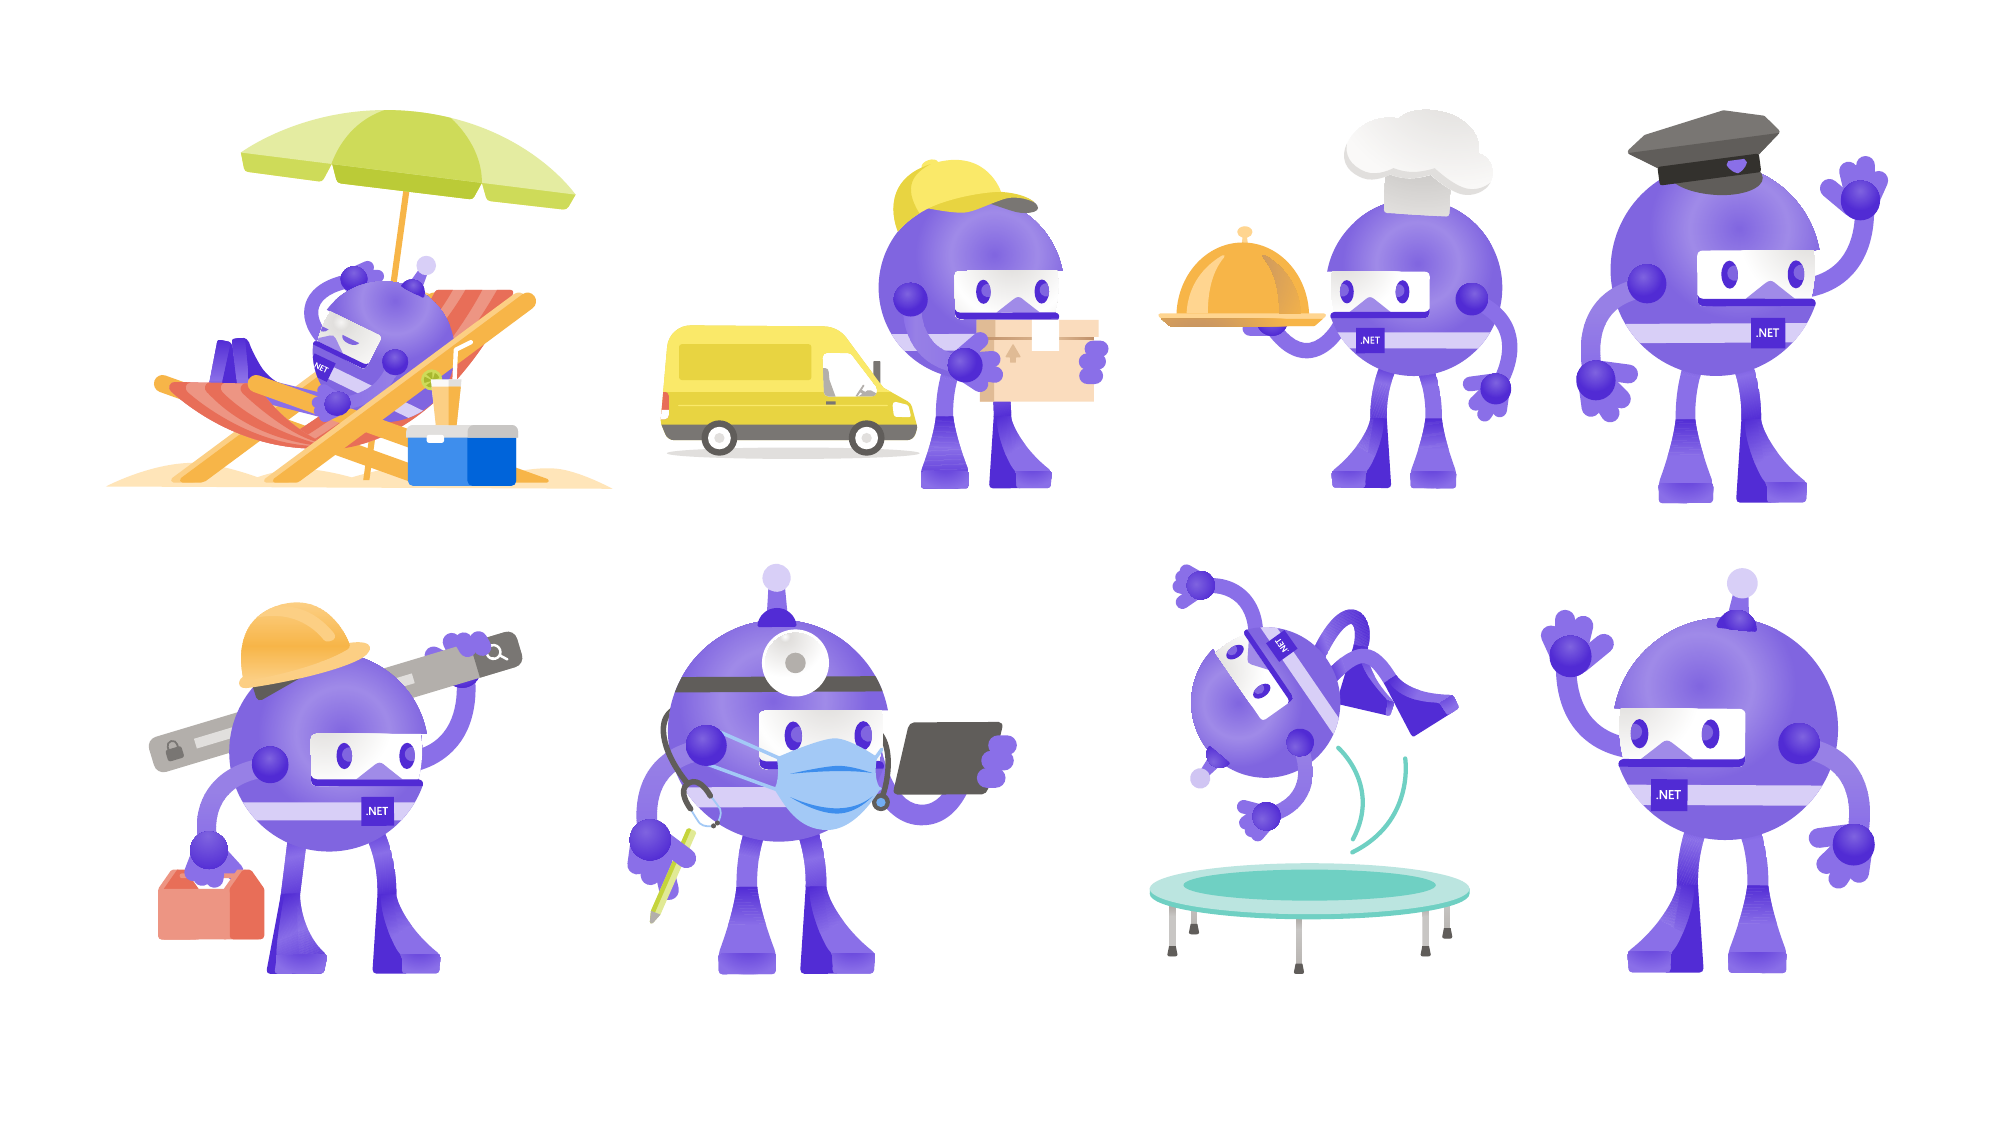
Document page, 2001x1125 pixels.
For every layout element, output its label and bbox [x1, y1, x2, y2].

picture [1538, 562, 1877, 976]
picture [1574, 108, 1890, 505]
picture [104, 108, 615, 490]
picture [624, 562, 1020, 976]
picture [1148, 562, 1472, 976]
picture [659, 155, 1111, 490]
picture [147, 600, 524, 976]
picture [1156, 108, 1519, 490]
